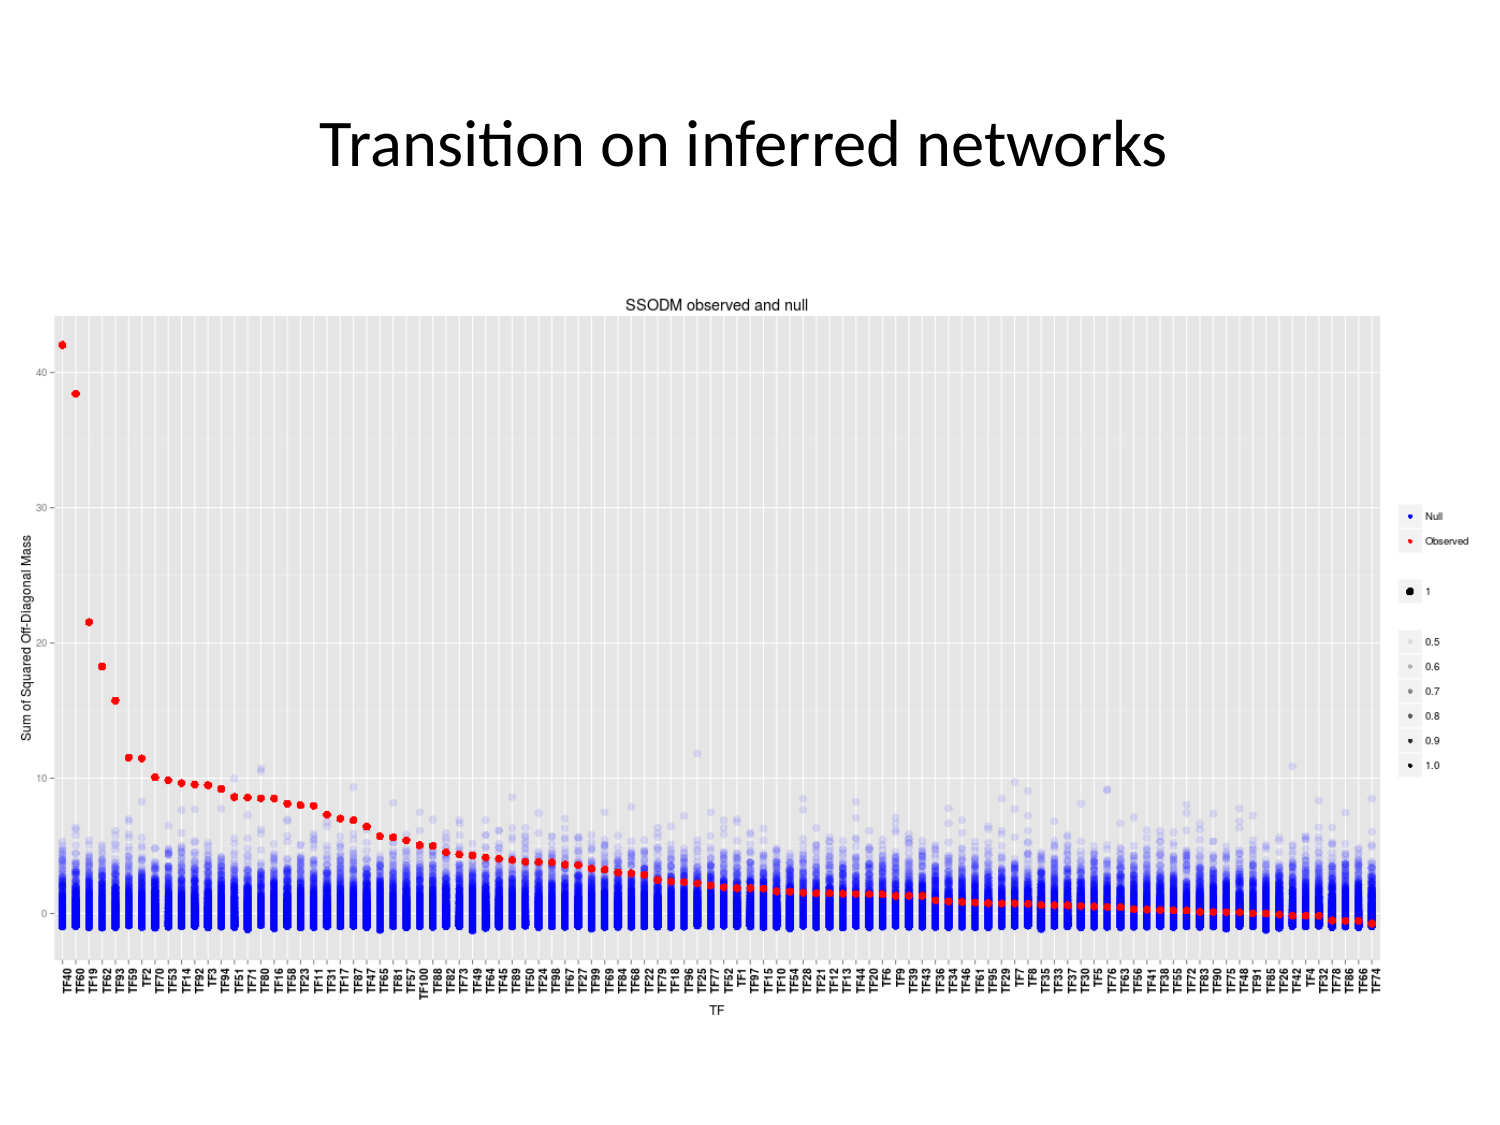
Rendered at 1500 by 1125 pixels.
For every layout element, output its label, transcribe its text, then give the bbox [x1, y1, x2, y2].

picture [6, 273, 1500, 1030]
title Transition on inferred networks [106, 29, 1382, 271]
